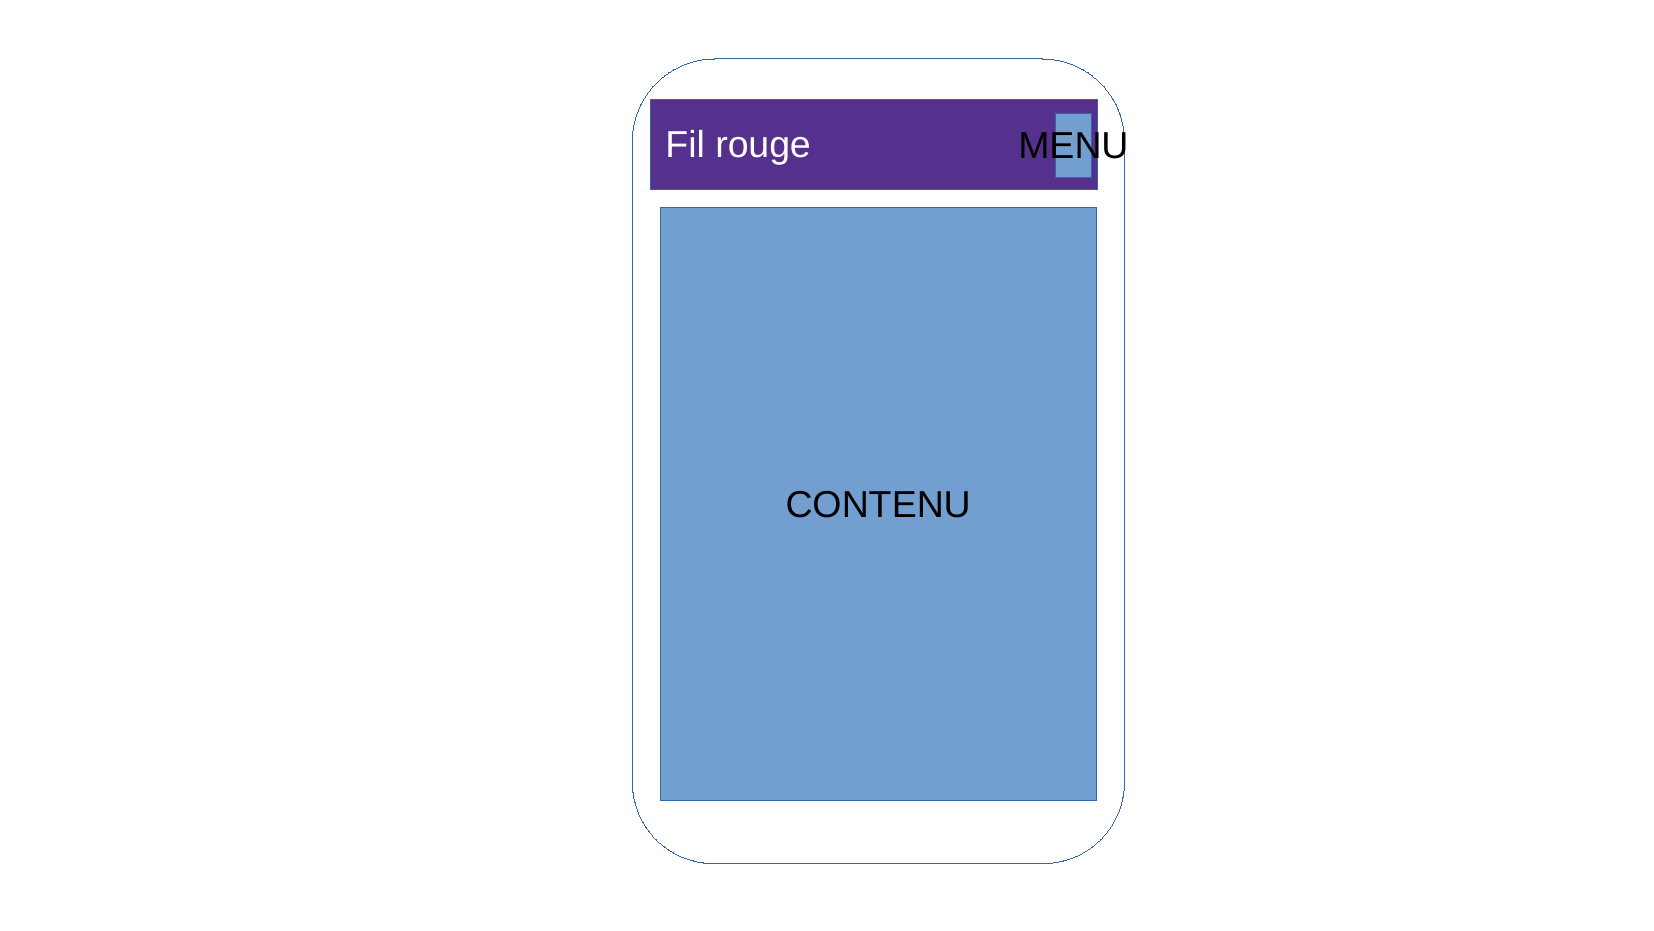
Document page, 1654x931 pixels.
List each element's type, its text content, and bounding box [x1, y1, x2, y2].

text_box MENU [1055, 113, 1092, 178]
text_box [632, 58, 1125, 864]
text_box CONTENU [660, 207, 1097, 801]
text_box Fil rouge [650, 99, 1098, 190]
